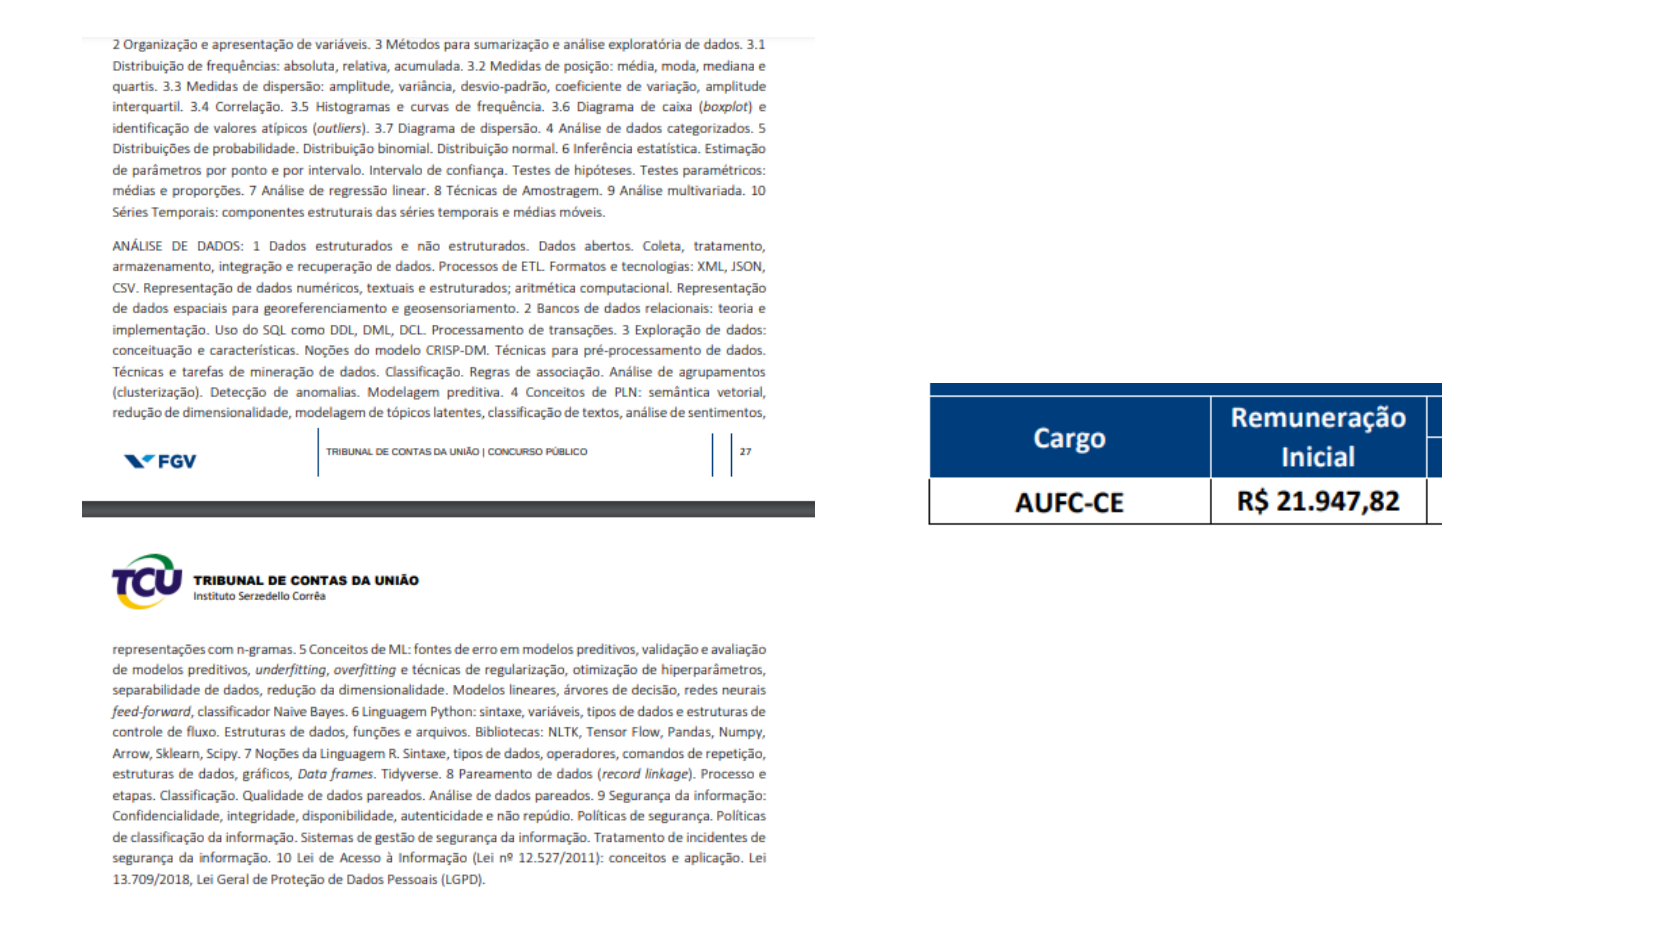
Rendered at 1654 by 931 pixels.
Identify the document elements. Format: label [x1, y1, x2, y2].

picture [885, 383, 1442, 544]
picture [82, 37, 815, 892]
